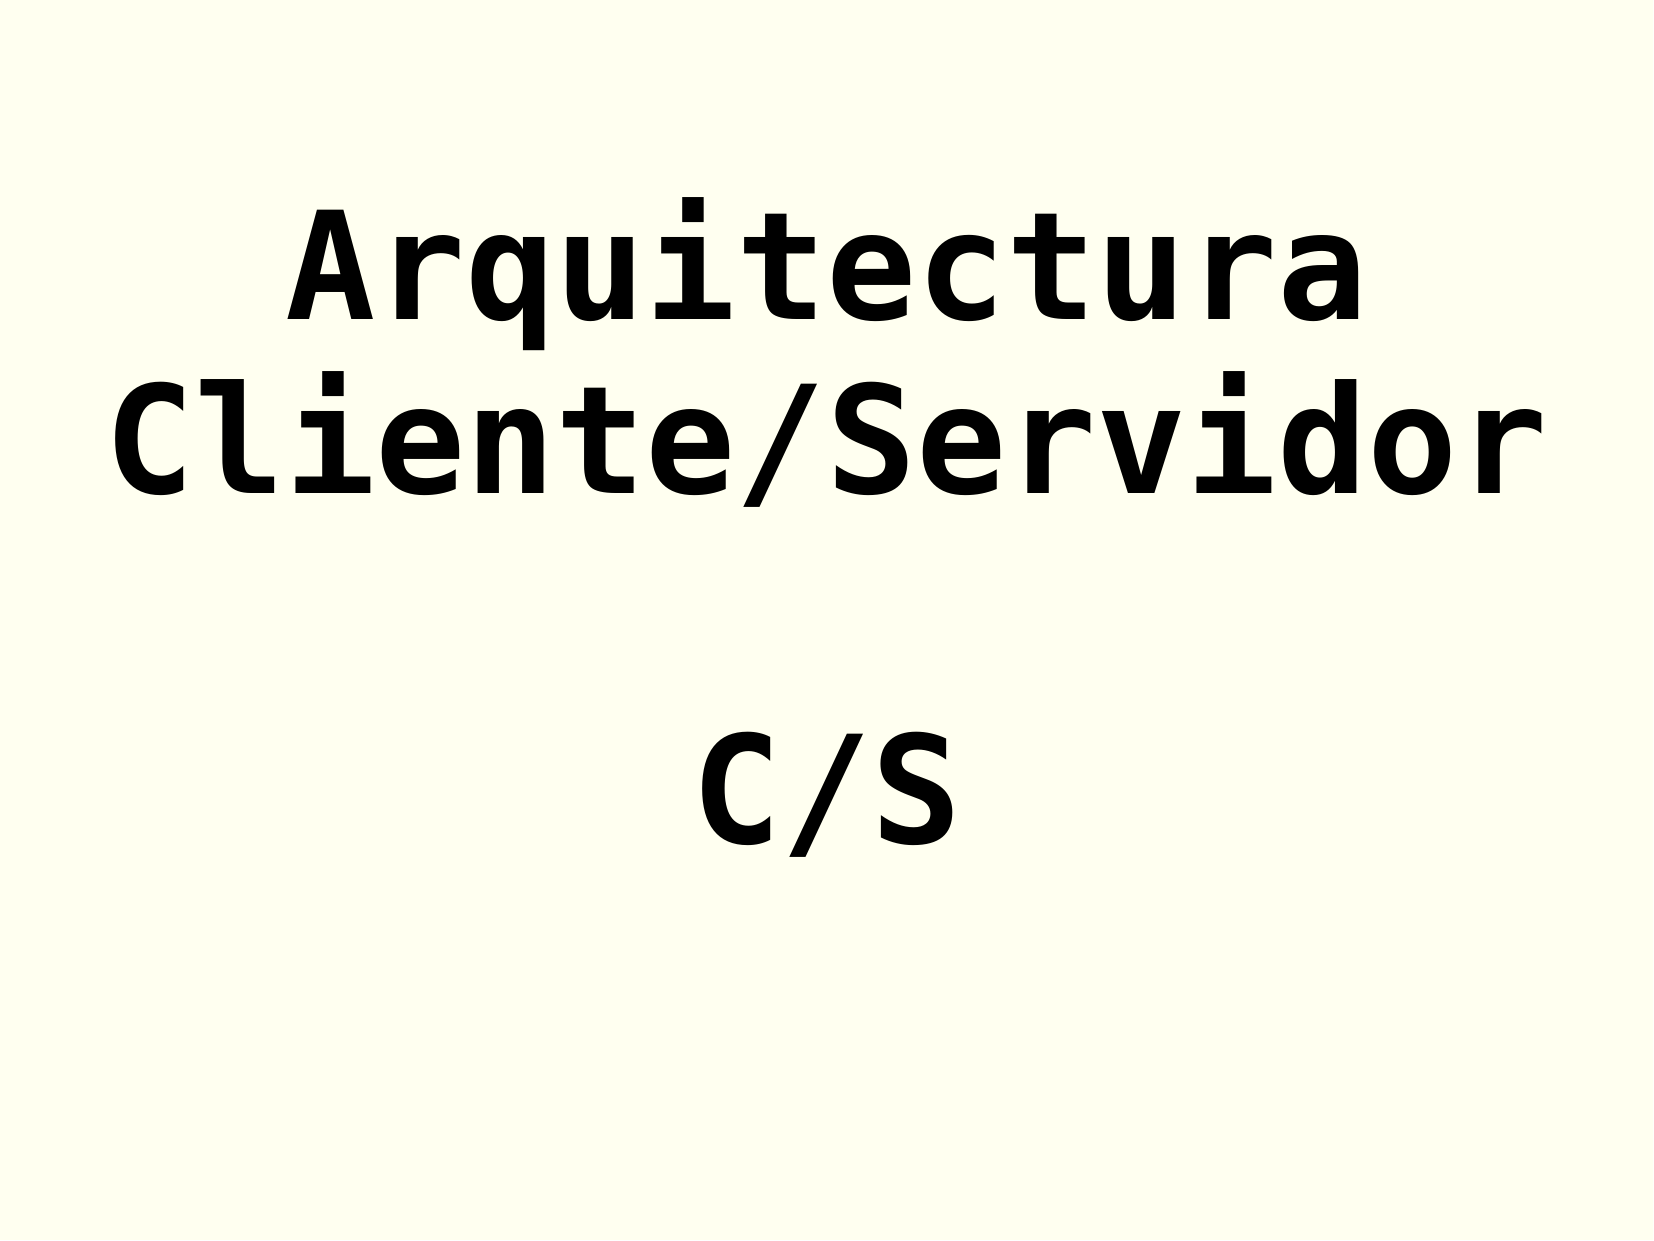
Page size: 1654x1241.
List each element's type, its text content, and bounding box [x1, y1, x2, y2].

subtitle Arquitectura Cliente/Servidor C/S [82, 49, 1571, 1010]
